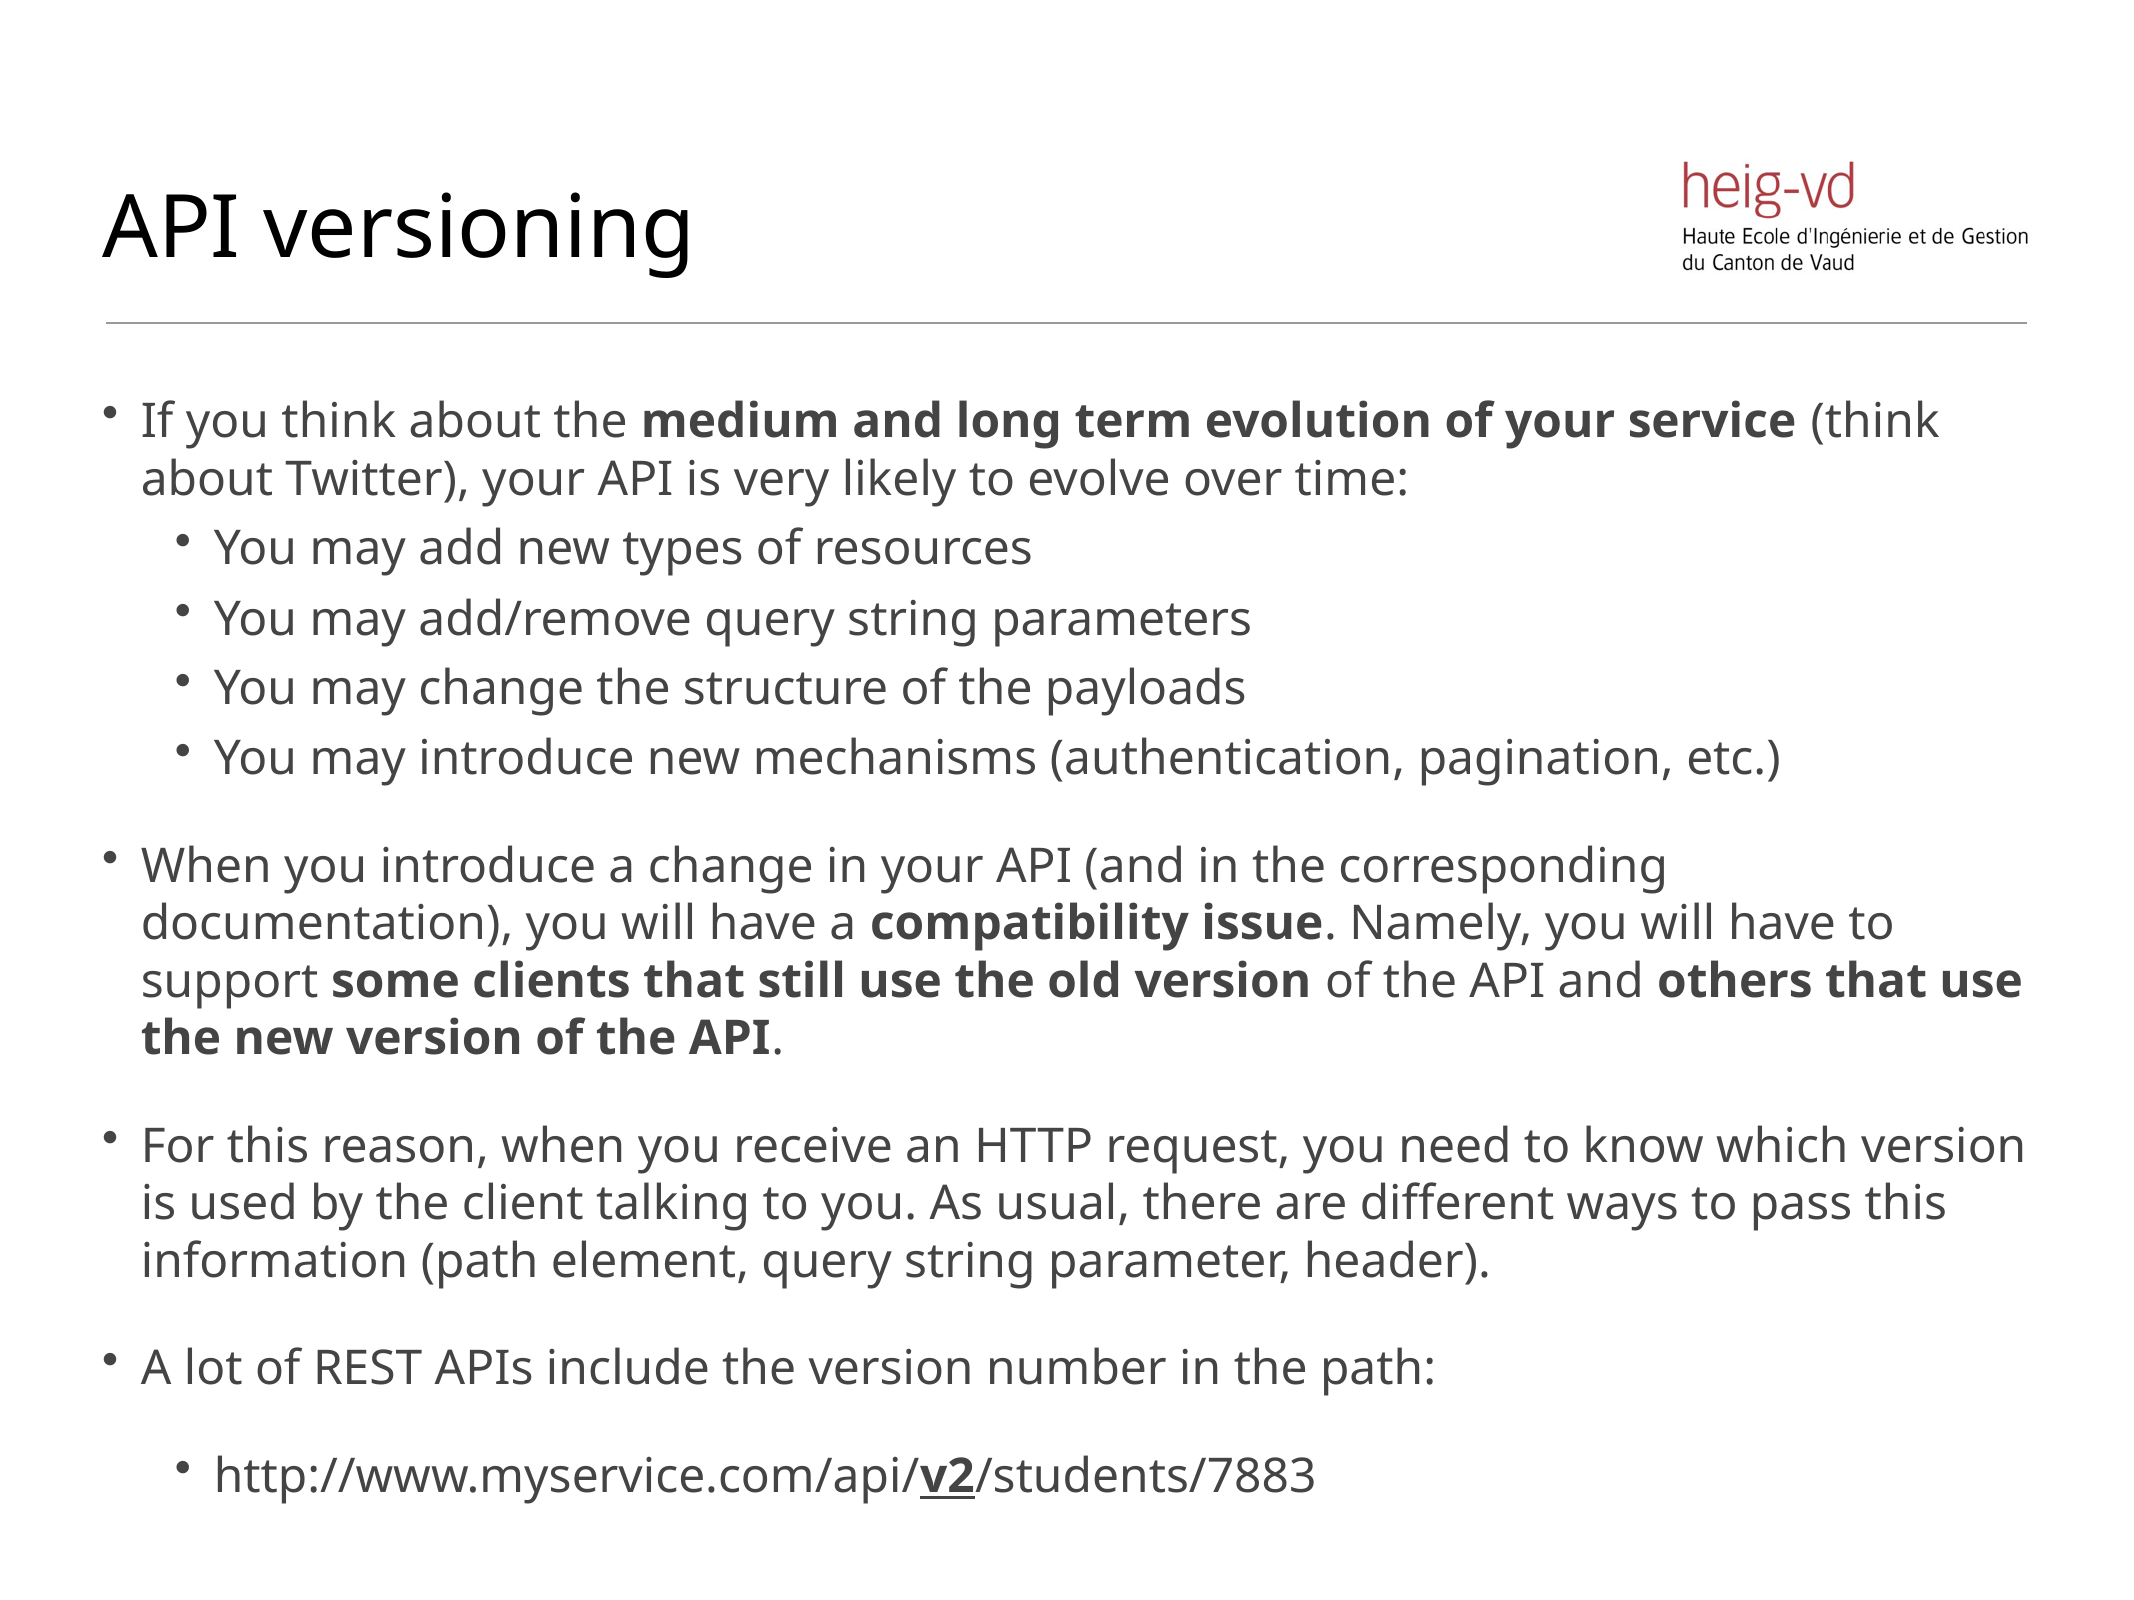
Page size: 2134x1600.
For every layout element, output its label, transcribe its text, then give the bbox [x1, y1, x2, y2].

list If you think about the medium and long term evolution of your service (think about Twitter), your API is very likely to evolve over time: You may add new types of resources You may add/remove query string parameters You may change the structure of the payloads You may introduce new mechanisms (authentication, pagination, etc.) When you introduce a change in your API (and in the corresponding documentation), you will have a compatibility issue. Namely, you will have to support some clients that still use the old version of the API and others that use the new version of the API. For this reason, when you receive an HTTP request, you need to know which version is used by the client talking to you. As usual, there are different ways to pass this information (path element, query string parameter, header). A lot of REST APIs include the version number in the path: http://www.myservice.com/api/v2/students/7883 [93, 381, 2040, 1459]
title API versioning [93, 54, 2040, 284]
